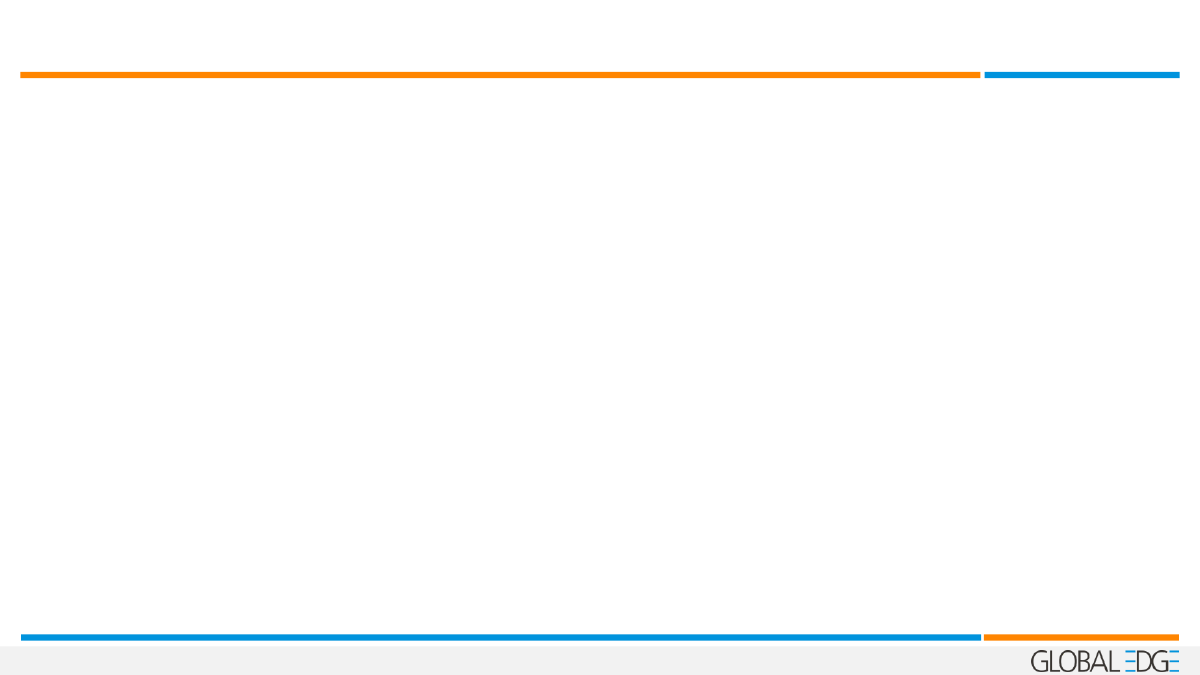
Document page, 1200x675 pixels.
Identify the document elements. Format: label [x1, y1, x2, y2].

picture [1031, 650, 1179, 672]
